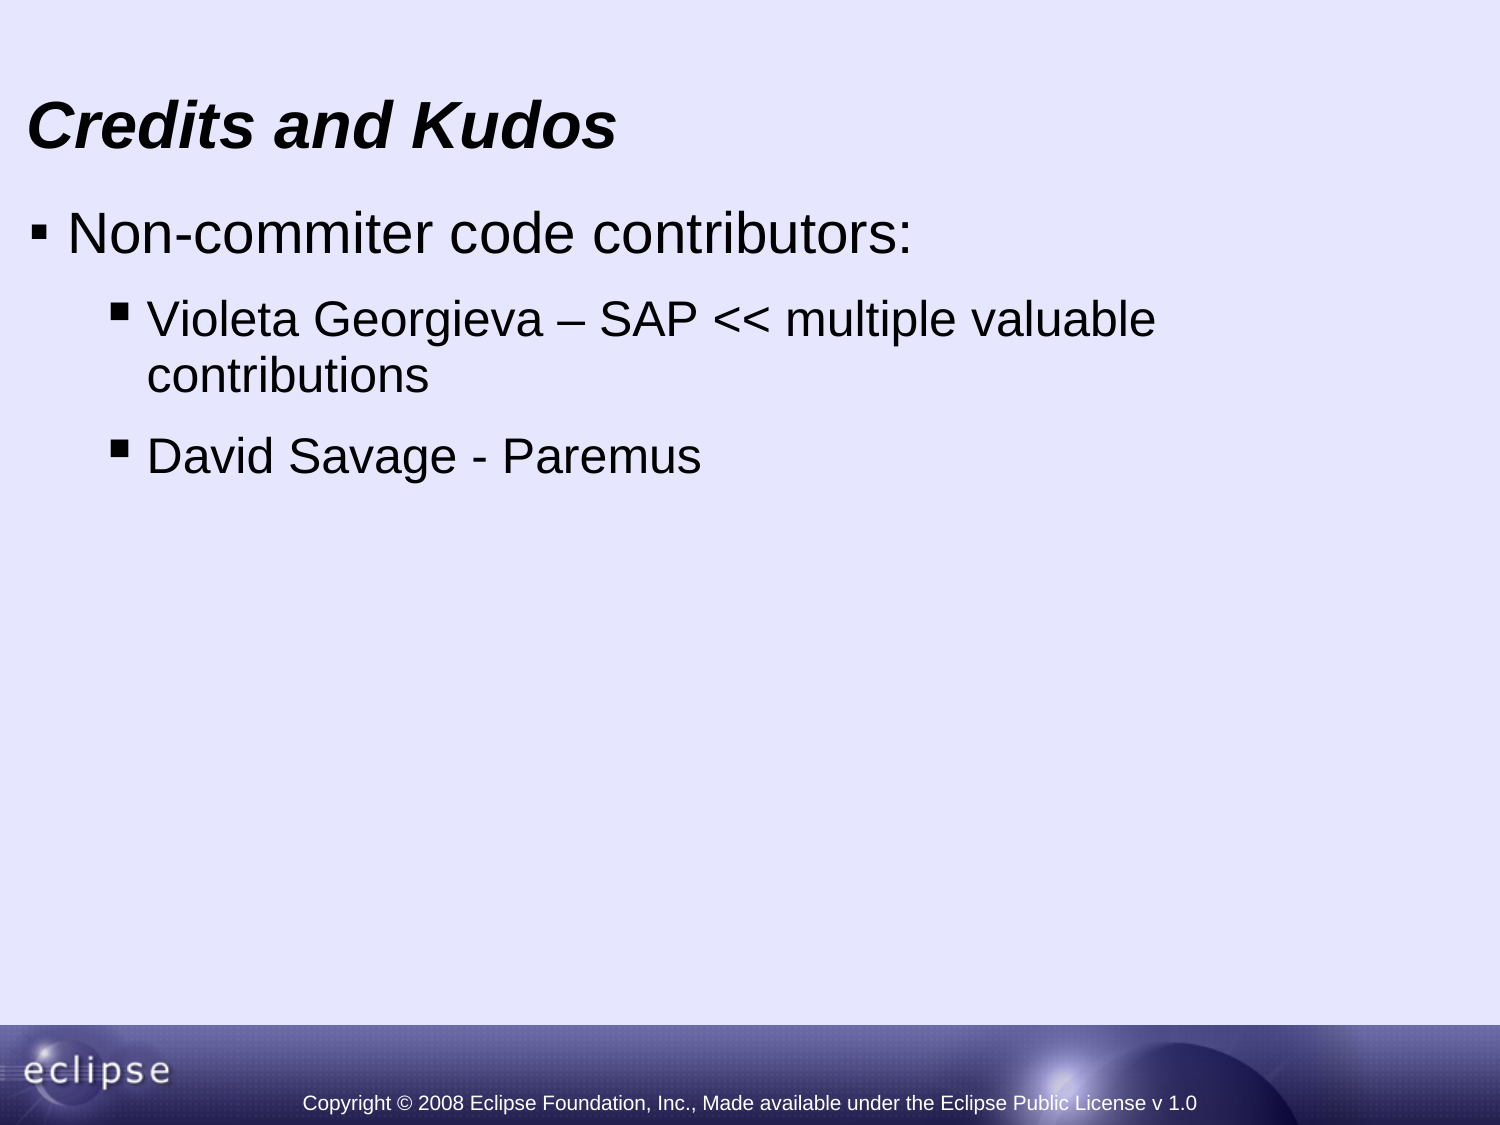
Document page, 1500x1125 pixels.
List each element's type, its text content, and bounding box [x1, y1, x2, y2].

title Credits and Kudos [26, 84, 1474, 172]
picture [0, 1025, 1500, 1125]
list Non-commiter code contributors: Violeta Georgieva – SAP << multiple valuable contributions David Savage - Paremus [29, 200, 1455, 1034]
